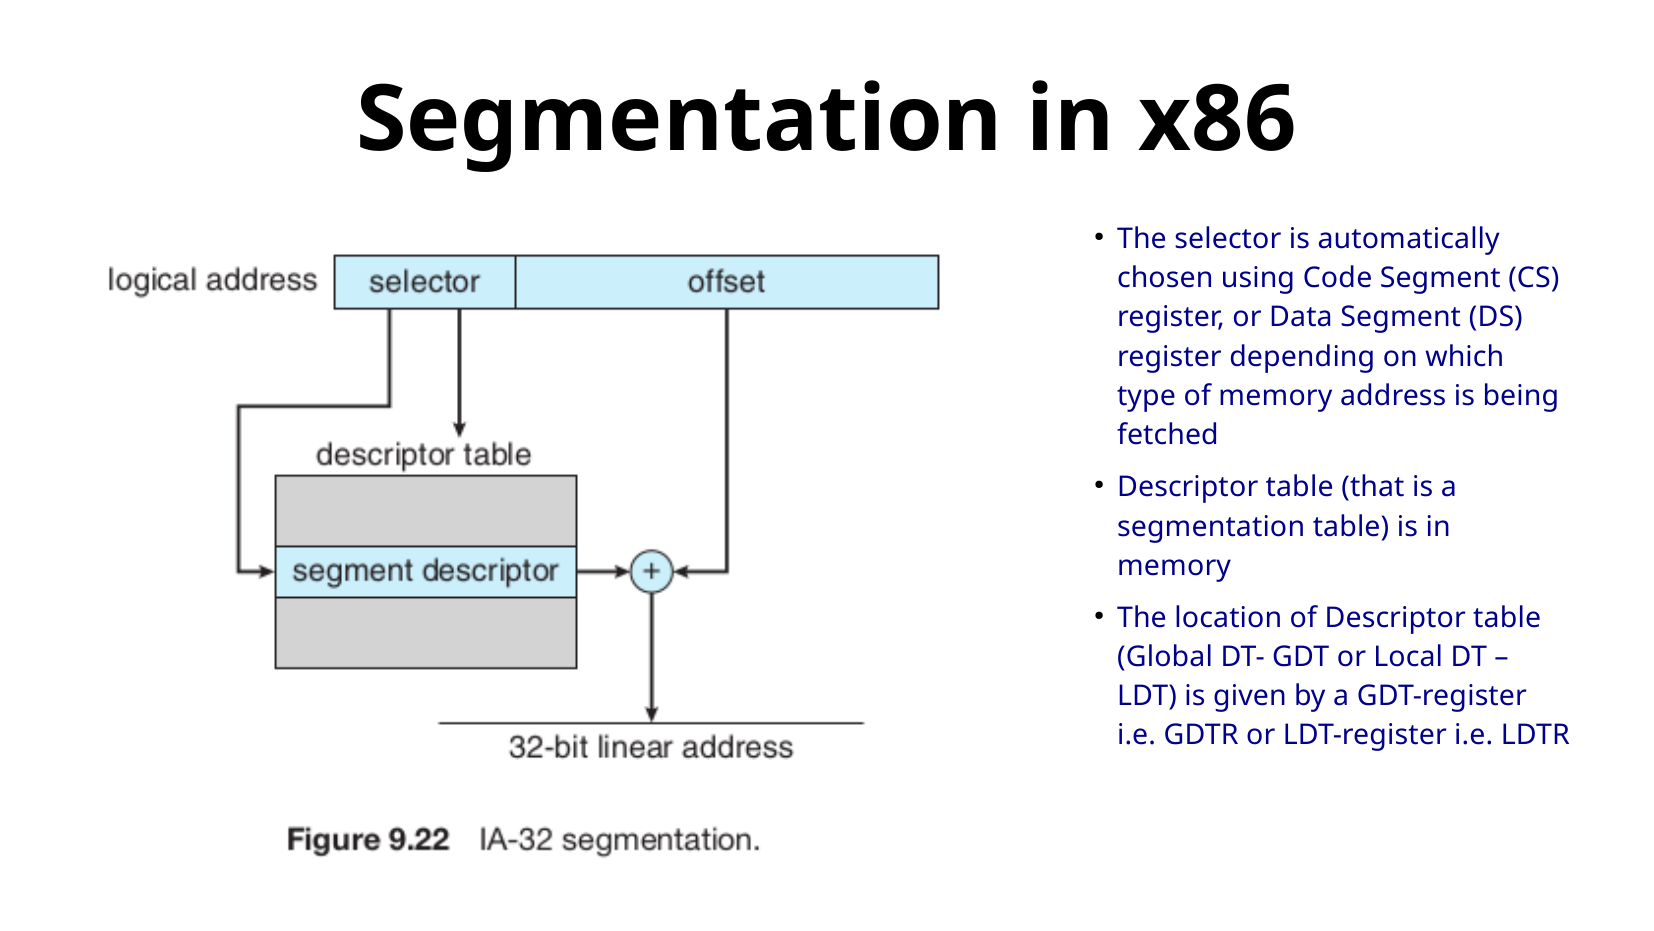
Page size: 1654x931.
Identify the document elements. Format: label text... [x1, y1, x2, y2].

picture [0, 208, 1052, 875]
list The selector is automatically chosen using Code Segment (CS) register, or Data Segment (DS) register depending on which type of memory address is being fetched Descriptor table (that is a segmentation table) is in memory The location of Descriptor table (Global DT- GDT or Local DT – LDT) is given by a GDT-register i.e. GDTR or LDT-register i.e. LDTR [1086, 217, 1572, 758]
title Segmentation in x86 [82, 37, 1571, 193]
